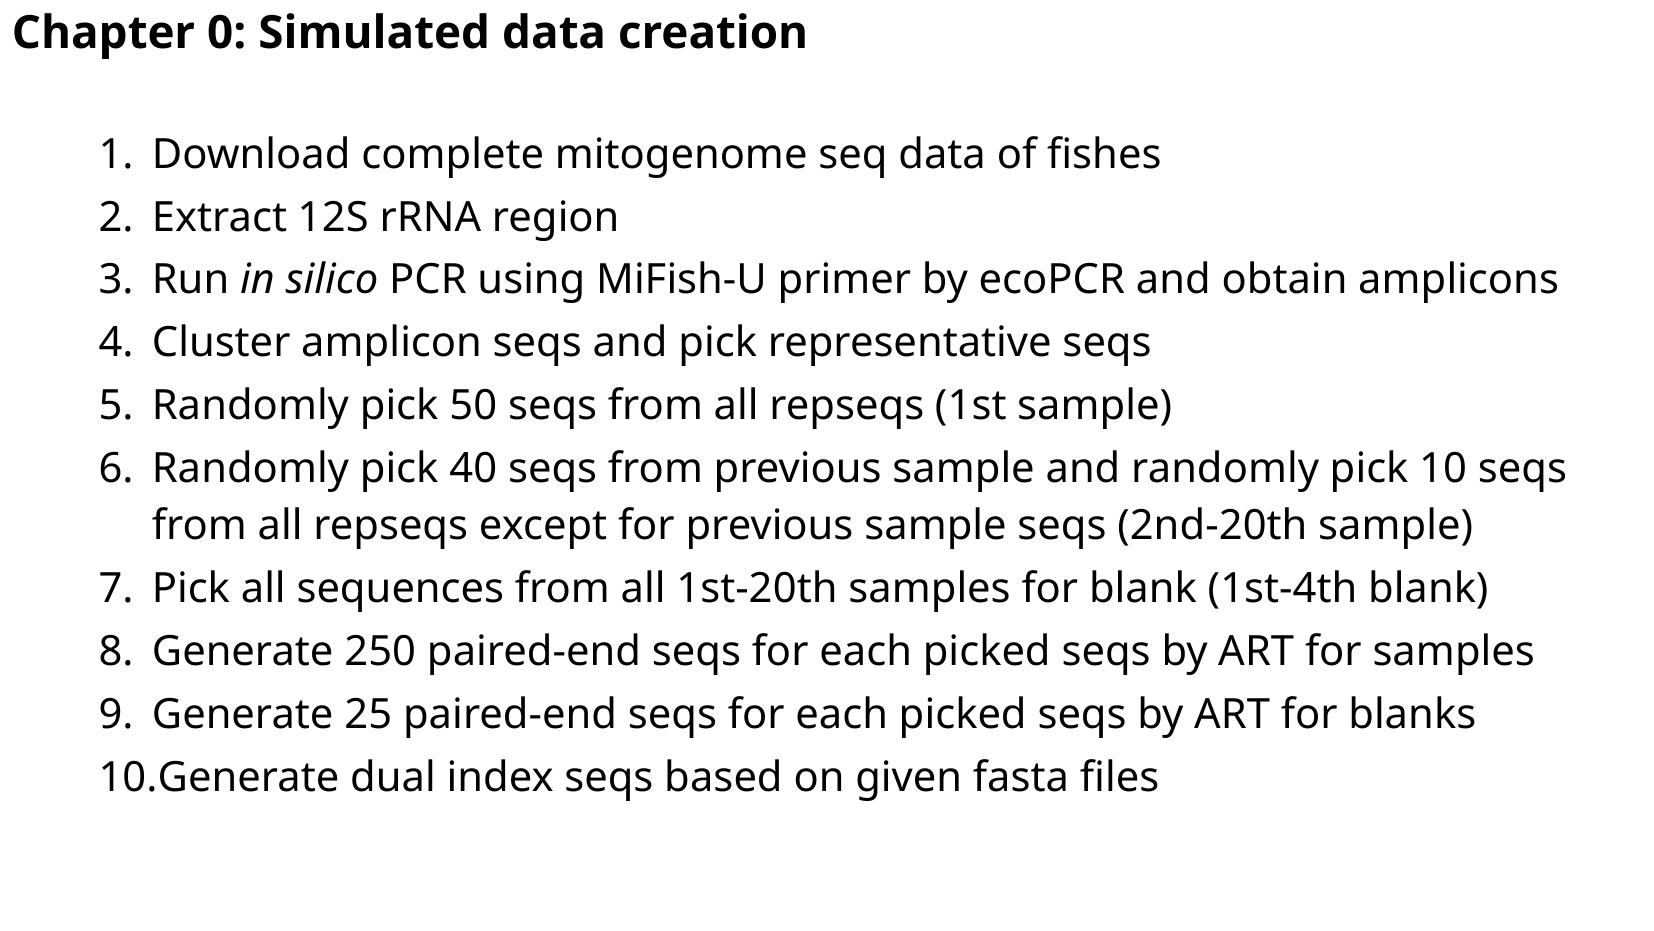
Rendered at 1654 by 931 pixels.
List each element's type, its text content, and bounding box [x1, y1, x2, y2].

title Chapter 0: Simulated data creation [11, 0, 1642, 130]
list Download complete mitogenome seq data of fishes Extract 12S rRNA region Run in silico PCR using MiFish-U primer by ecoPCR and obtain amplicons Cluster amplicon seqs and pick representative seqs Randomly pick 50 seqs from all repseqs (1st sample) Randomly pick 40 seqs from previous sample and randomly pick 10 seqs from all repseqs except for previous sample seqs (2nd-20th sample) Pick all sequences from all 1st-20th samples for blank (1st-4th blank) Generate 250 paired-end seqs for each picked seqs by ART for samples Generate 25 paired-end seqs for each picked seqs by ART for blanks Generate dual index seqs based on given fasta files [80, 123, 1570, 807]
